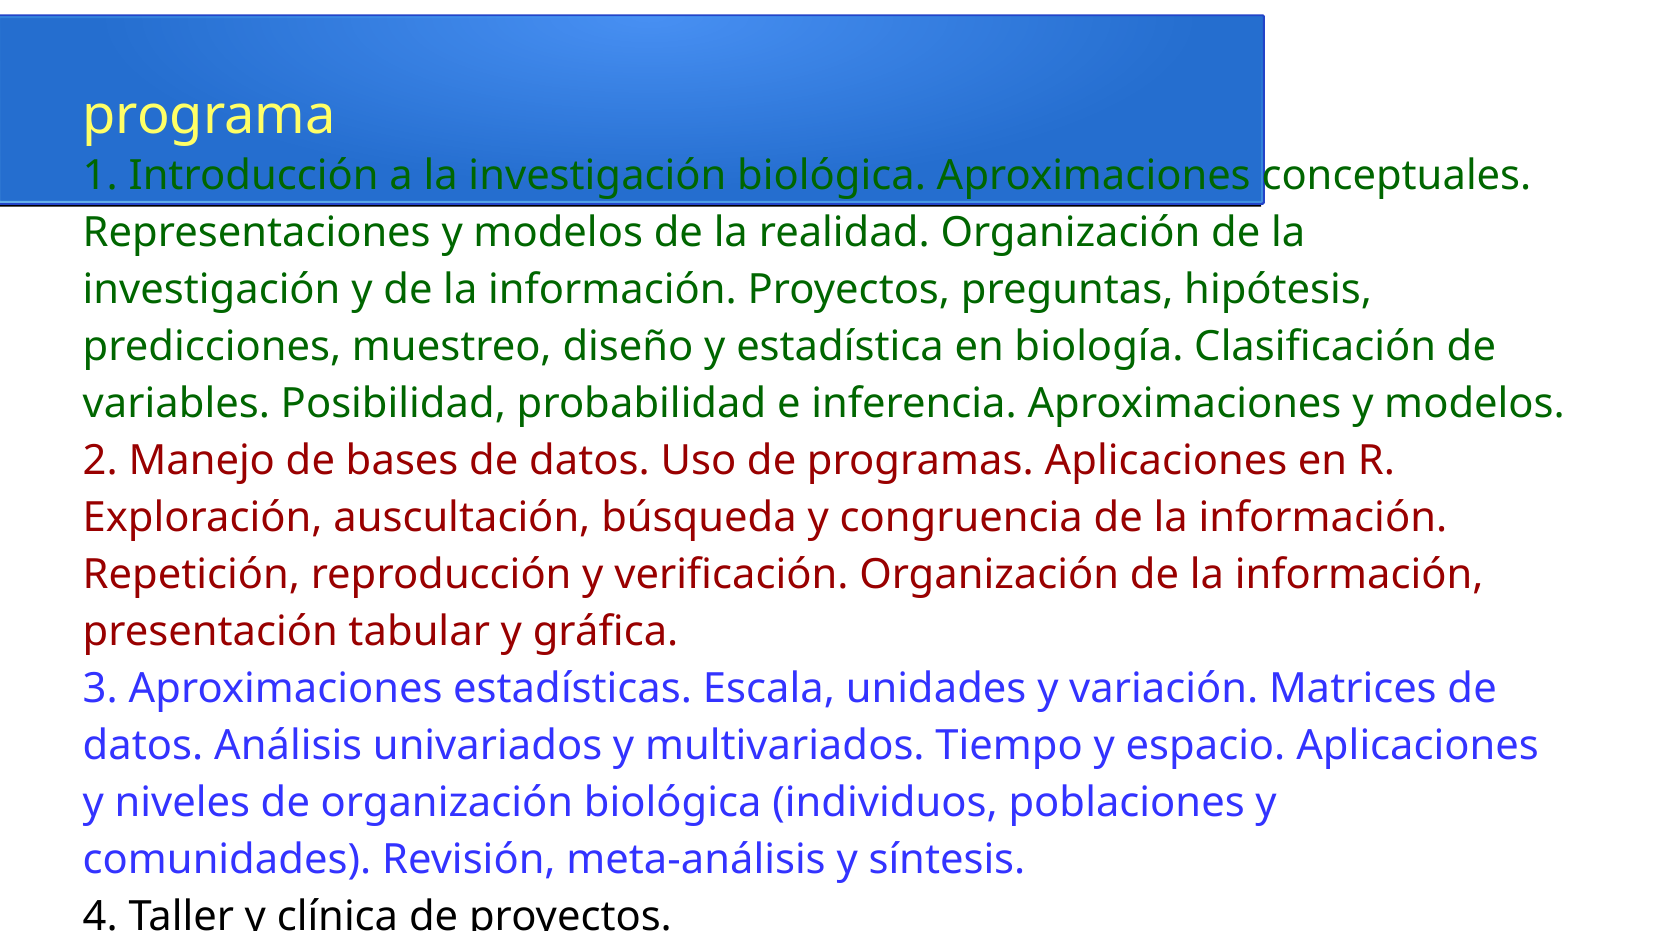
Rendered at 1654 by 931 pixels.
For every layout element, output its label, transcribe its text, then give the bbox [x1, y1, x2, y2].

subtitle 1. Introducción a la investigación biológica. Aproximaciones conceptuales. Representaciones y modelos de la realidad. Organización de la investigación y de la información. Proyectos, preguntas, hipótesis, predicciones, muestreo, diseño y estadística en biología. Clasificación de variables. Posibilidad, probabilidad e inferencia. Aproximaciones y modelos. 2. Manejo de bases de datos. Uso de programas. Aplicaciones en R. Exploración, auscultación, búsqueda y congruencia de la información. Repetición, reproducción y verificación. Organización de la información, presentación tabular y gráfica. 3. Aproximaciones estadísticas. Escala, unidades y variación. Matrices de datos. Análisis univariados y multivariados. Tiempo y espacio. Aplicaciones y niveles de organización biológica (individuos, poblaciones y comunidades). Revisión, meta-análisis y síntesis. 4. Taller y clínica de proyectos. [82, 149, 1571, 873]
title programa [82, 35, 1235, 149]
